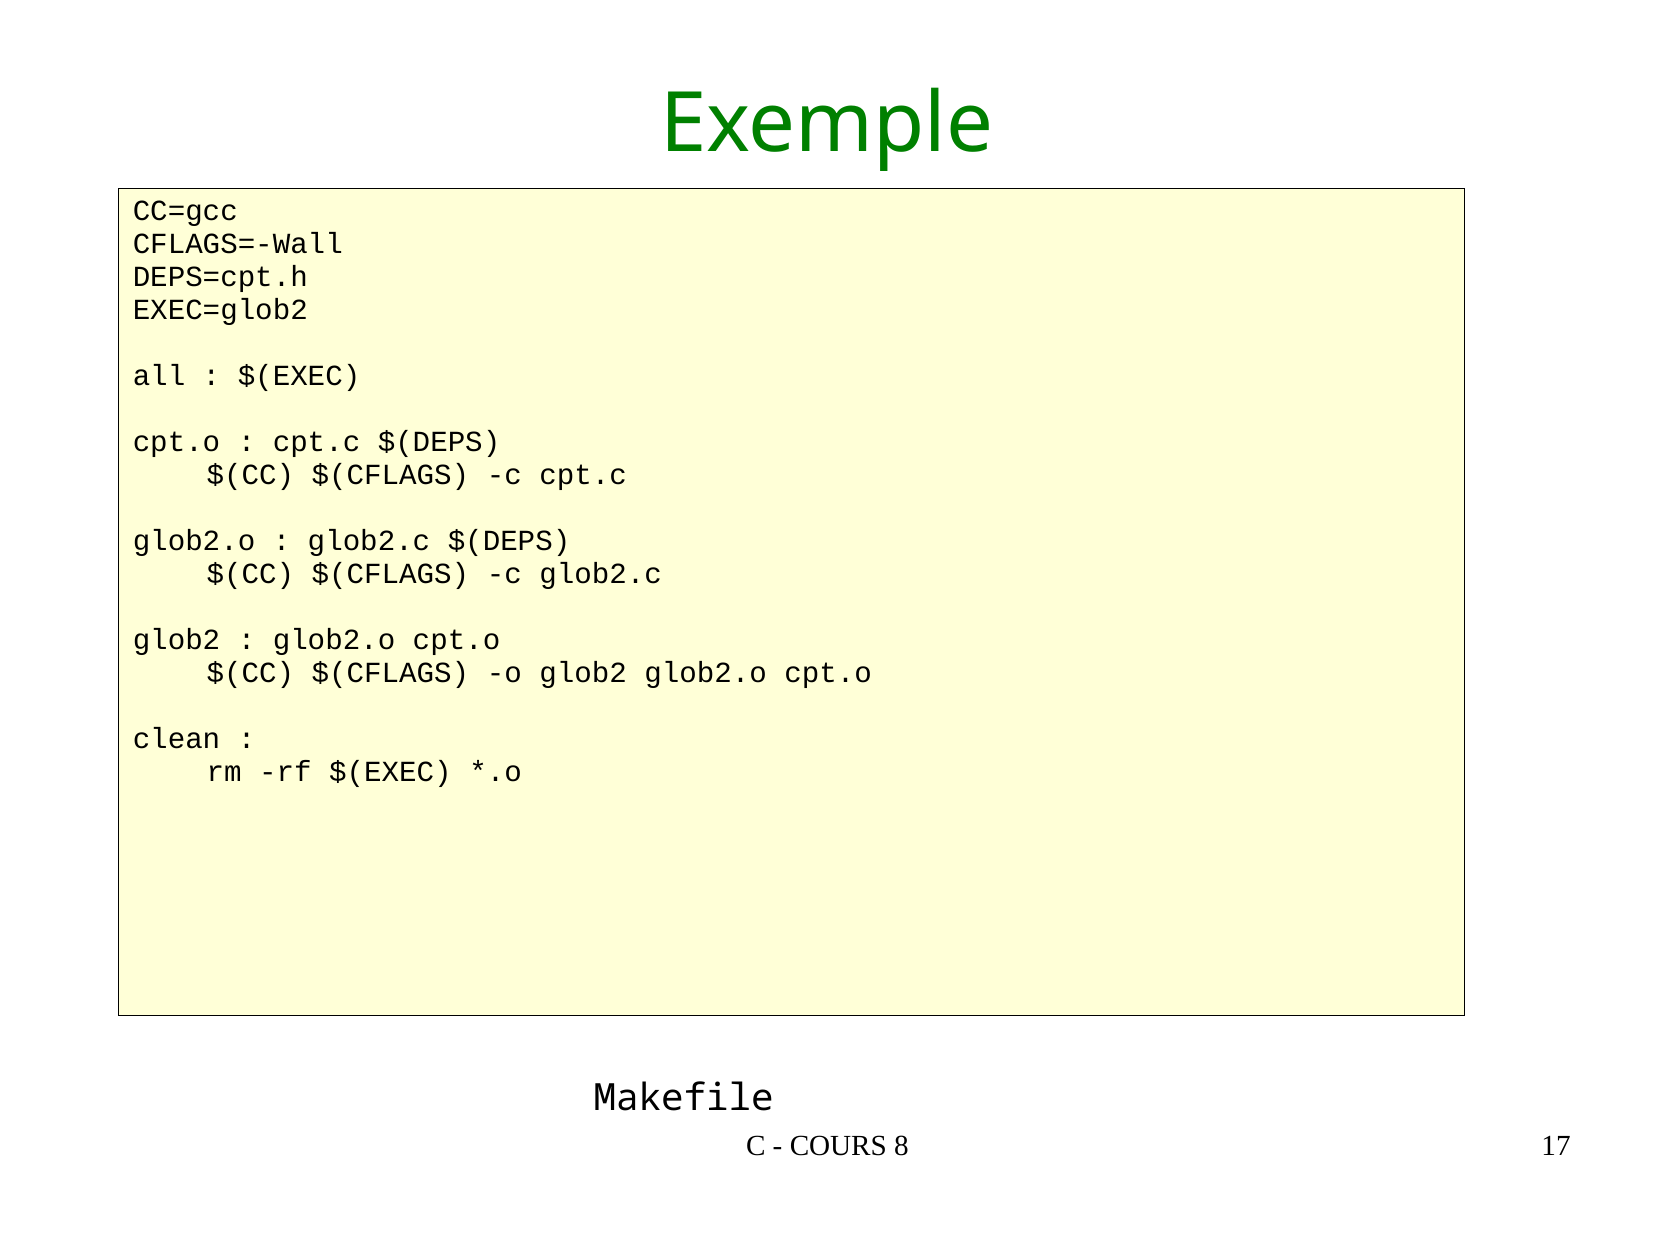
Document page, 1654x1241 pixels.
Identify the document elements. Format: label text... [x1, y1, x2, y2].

text_box Makefile [578, 1062, 1075, 1121]
text_box CC=gcc CFLAGS=-Wall DEPS=cpt.h EXEC=glob2 all : $(EXEC) cpt.o : cpt.c $(DEPS) $(CC) $(CFLAGS) -c cpt.c glob2.o : glob2.c $(DEPS) $(CC) $(CFLAGS) -c glob2.c glob2 : glob2.o cpt.o $(CC) $(CFLAGS) -o glob2 glob2.o cpt.o clean : rm -rf $(EXEC) *.o [118, 188, 1465, 1016]
title Exemple [82, 49, 1571, 189]
